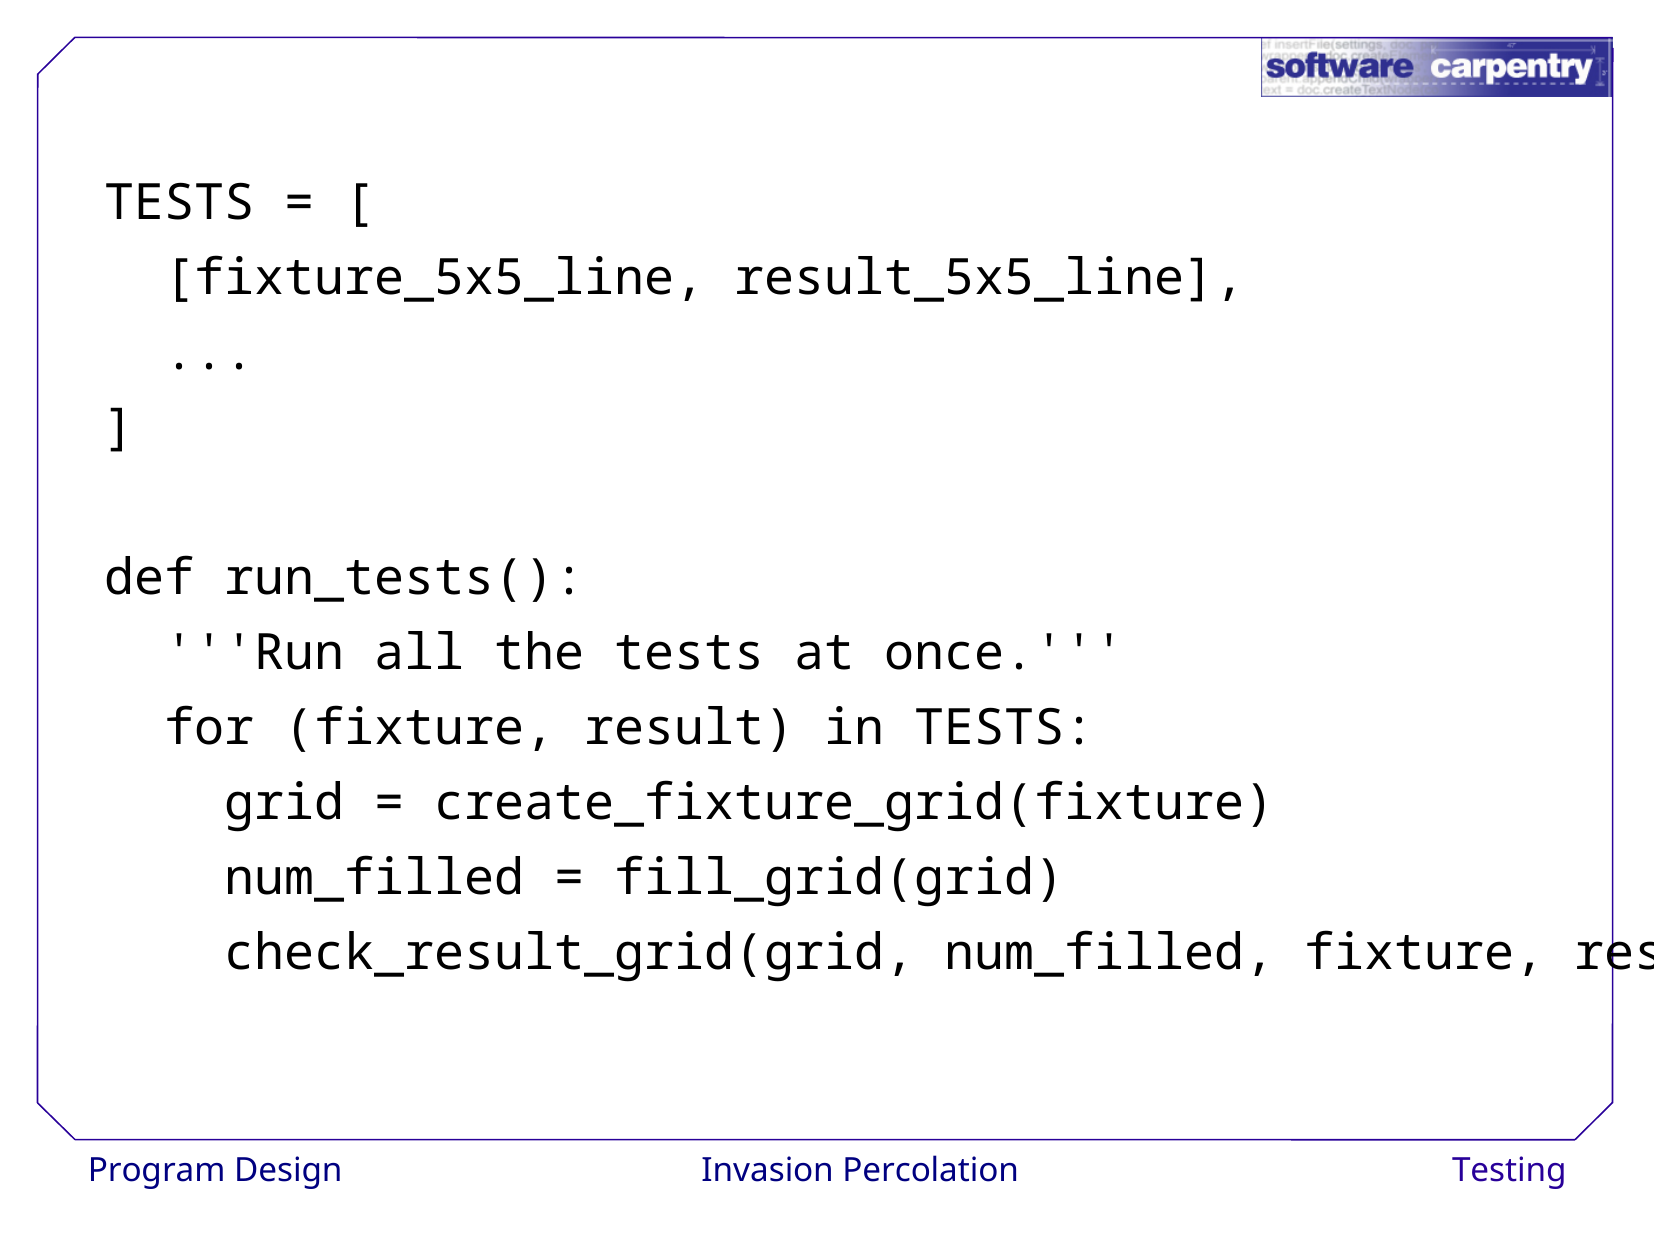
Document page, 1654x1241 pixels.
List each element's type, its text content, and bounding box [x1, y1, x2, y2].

picture [1261, 39, 1613, 97]
text_box TESTS = [ [fixture_5x5_line, result_5x5_line], ... ] def run_tests(): '''Run all the tests at once.''' for (fixture, result) in TESTS: grid = create_fixture_grid(fixture) num_filled = fill_grid(grid) check_result_grid(grid, num_filled, fixture, result) [89, 147, 1508, 1093]
